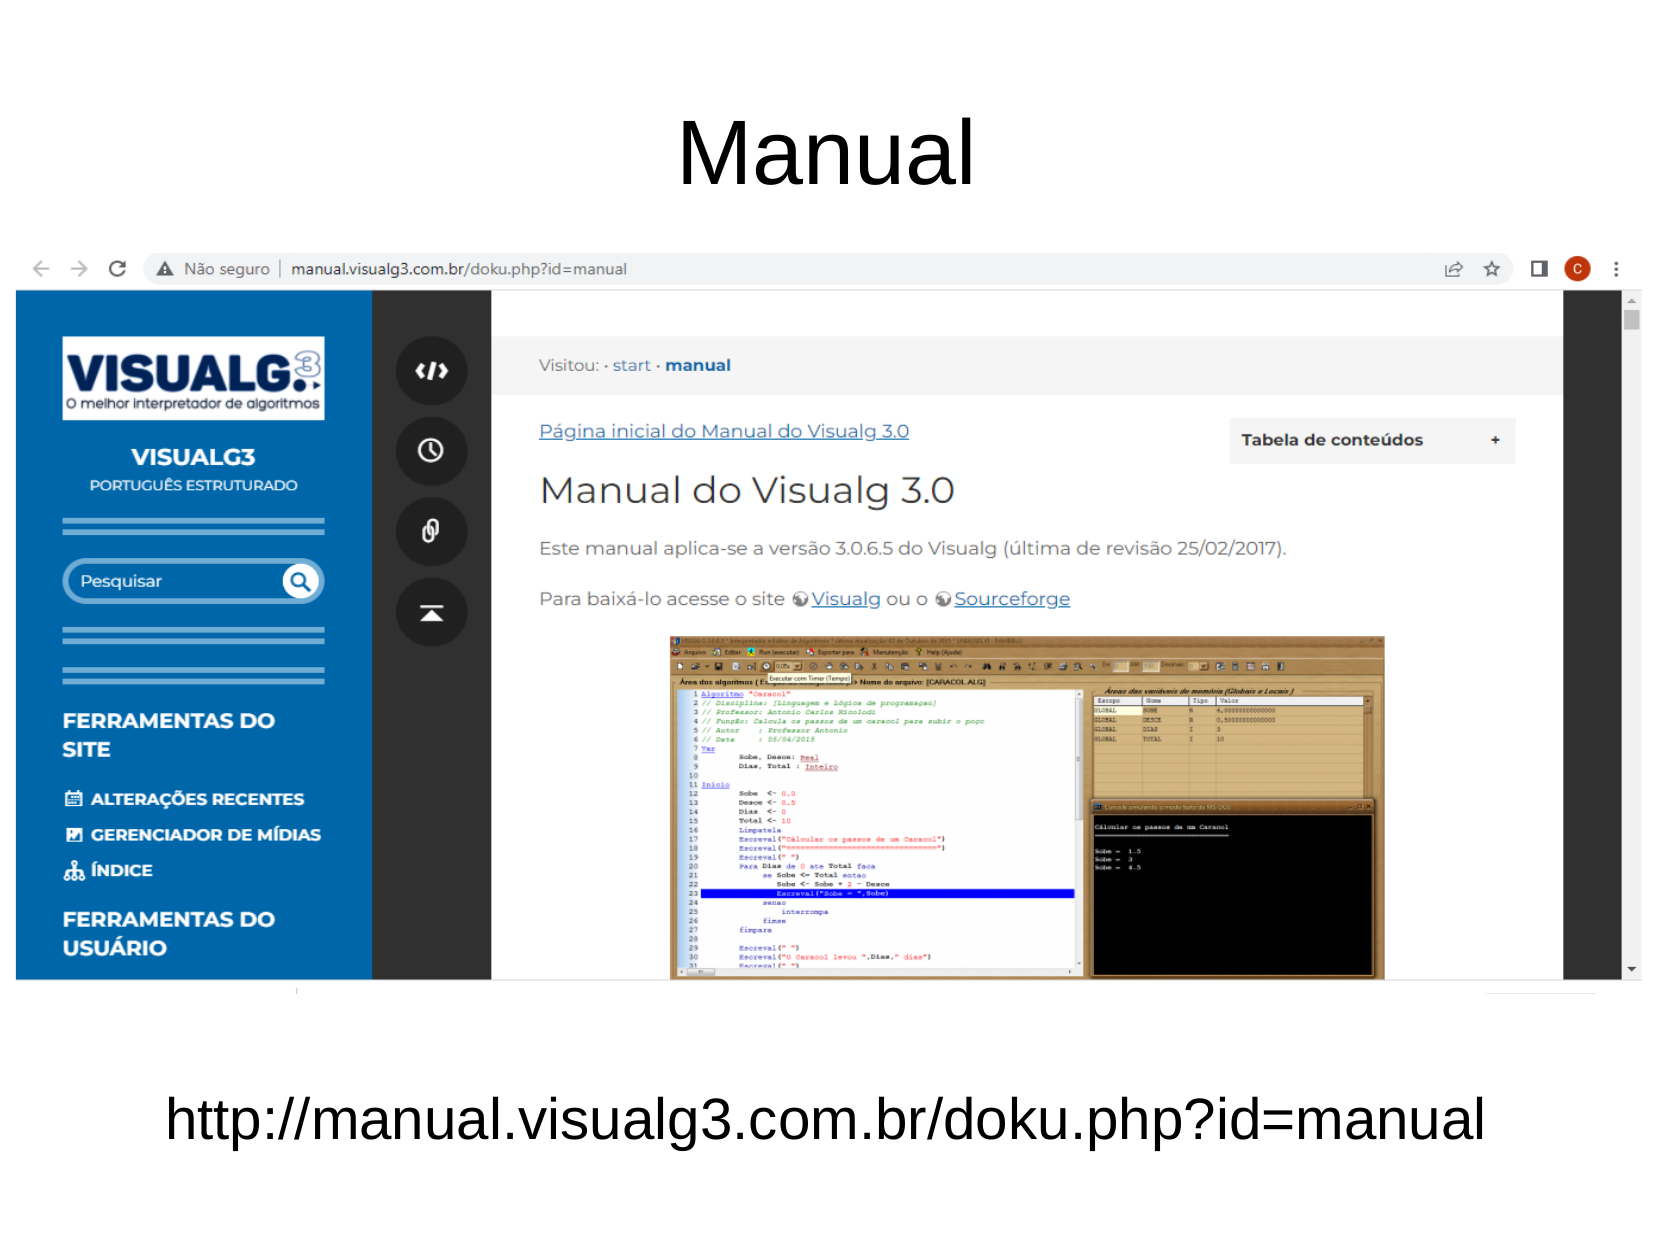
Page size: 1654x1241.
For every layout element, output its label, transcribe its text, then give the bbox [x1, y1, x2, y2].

picture [15, 253, 1642, 994]
title Manual [82, 49, 1571, 253]
title http://manual.visualg3.com.br/doku.php?id=manual [82, 1015, 1571, 1223]
